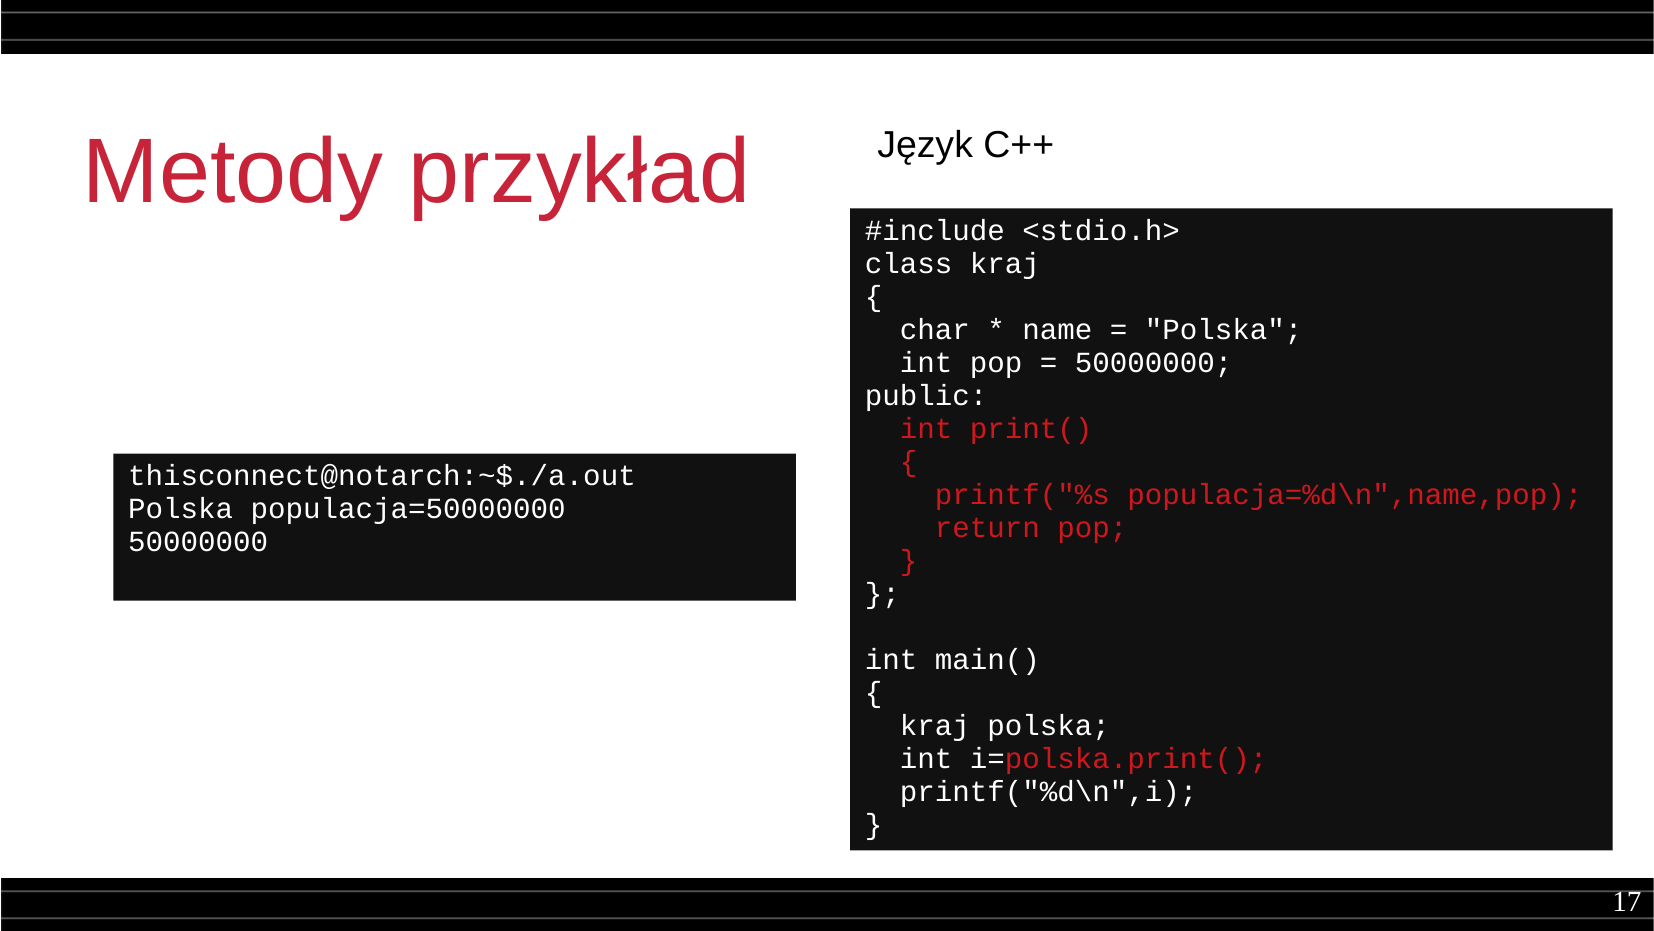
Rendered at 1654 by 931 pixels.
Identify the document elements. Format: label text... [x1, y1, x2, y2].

picture [1, 0, 1654, 54]
title Metody przykład [82, 92, 1571, 249]
text_box thisconnect@notarch:~$./a.out Polska populacja=50000000 50000000 [113, 453, 796, 601]
picture [1, 878, 1654, 931]
text_box #include <stdio.h> class kraj { char * name = "Polska"; int pop = 50000000; public: int print() { printf("%s populacja=%d\n",name,pop); return pop; } }; int main() { kraj polska; int i=polska.print(); printf("%d\n",i); } [850, 208, 1613, 851]
text_box Język C++ [862, 115, 1353, 173]
